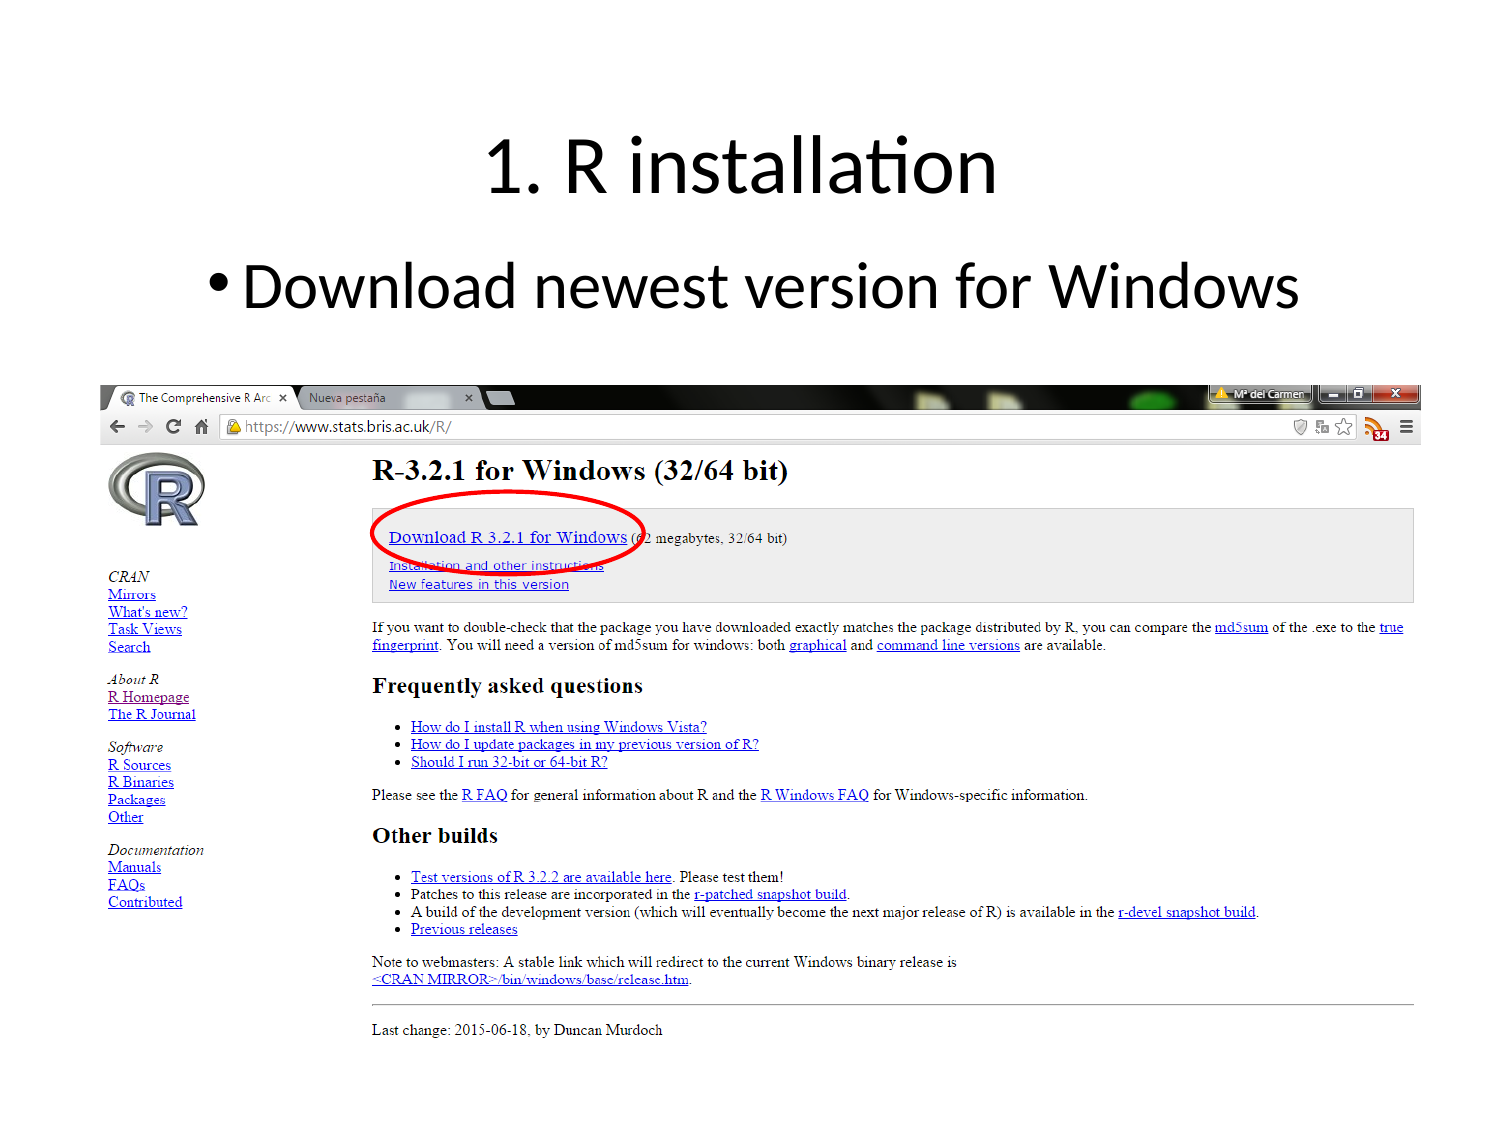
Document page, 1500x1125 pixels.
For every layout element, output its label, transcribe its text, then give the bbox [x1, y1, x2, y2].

text_box 1. R installation [74, 66, 1425, 254]
title Download newest version for Windows [59, 160, 1465, 402]
picture [100, 385, 1421, 1064]
